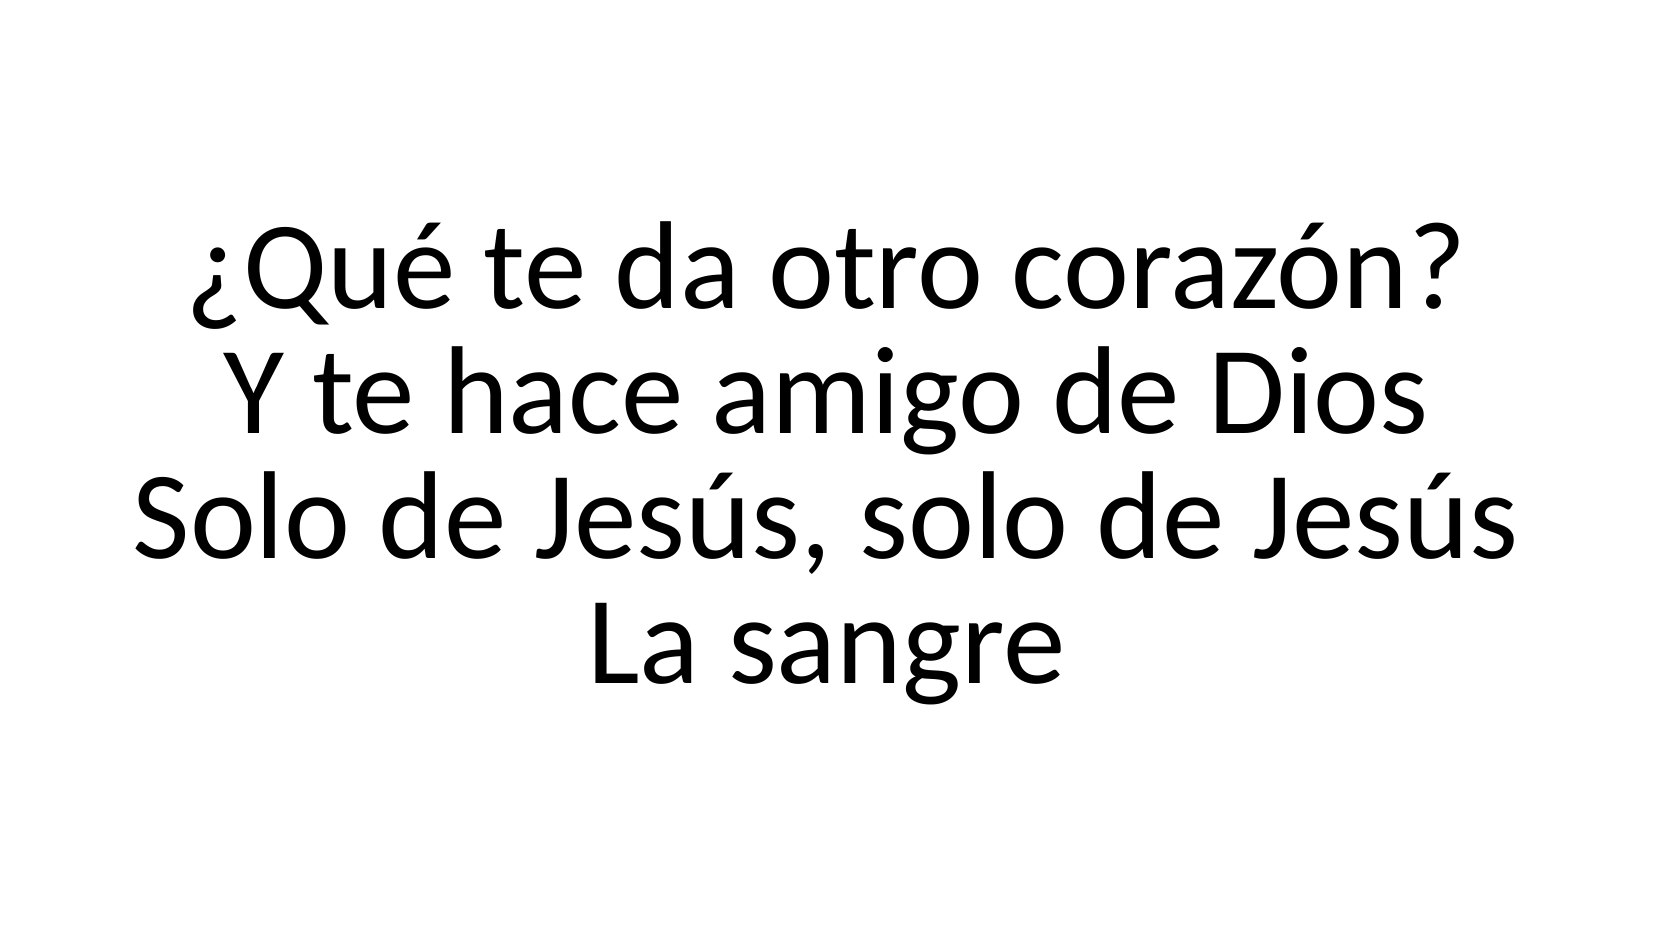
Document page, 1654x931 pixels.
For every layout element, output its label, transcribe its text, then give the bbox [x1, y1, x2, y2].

title ¿Qué te da otro corazón? Y te hace amigo de Dios Solo de Jesús, solo de Jesús La sangre [0, 0, 1654, 931]
